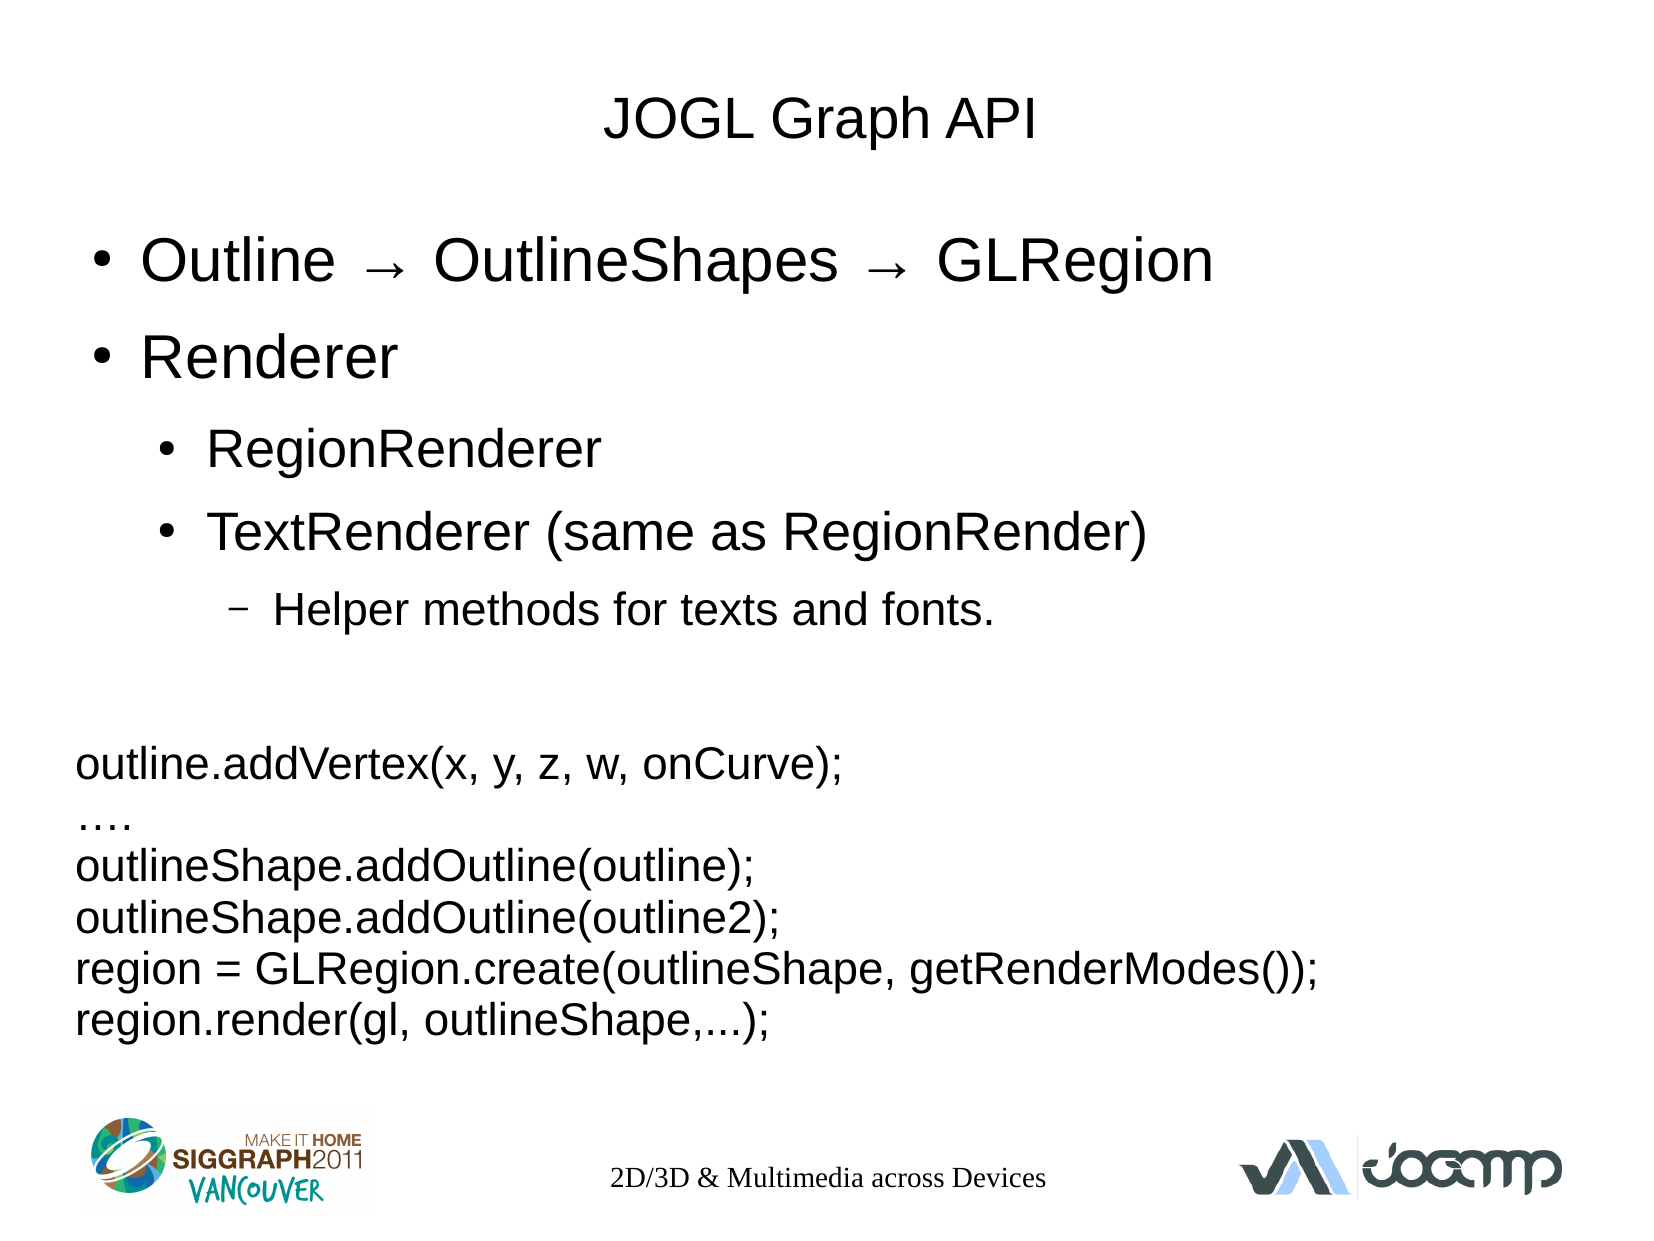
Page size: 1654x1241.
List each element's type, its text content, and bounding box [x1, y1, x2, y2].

list Outline → OutlineShapes → GLRegion Renderer RegionRenderer TextRenderer (same as RegionRender) Helper methods for texts and fonts. [75, 225, 1571, 638]
list outline.addVertex(x, y, z, w, onCurve); …. outlineShape.addOutline(outline); outlineShape.addOutline(outline2); region = GLRegion.create(outlineShape, getRenderModes()); region.render(gl, outlineShape,...); [75, 737, 1571, 1151]
picture [80, 1151, 376, 1217]
title JOGL Graph API [68, 56, 1576, 181]
picture [1237, 1151, 1562, 1200]
